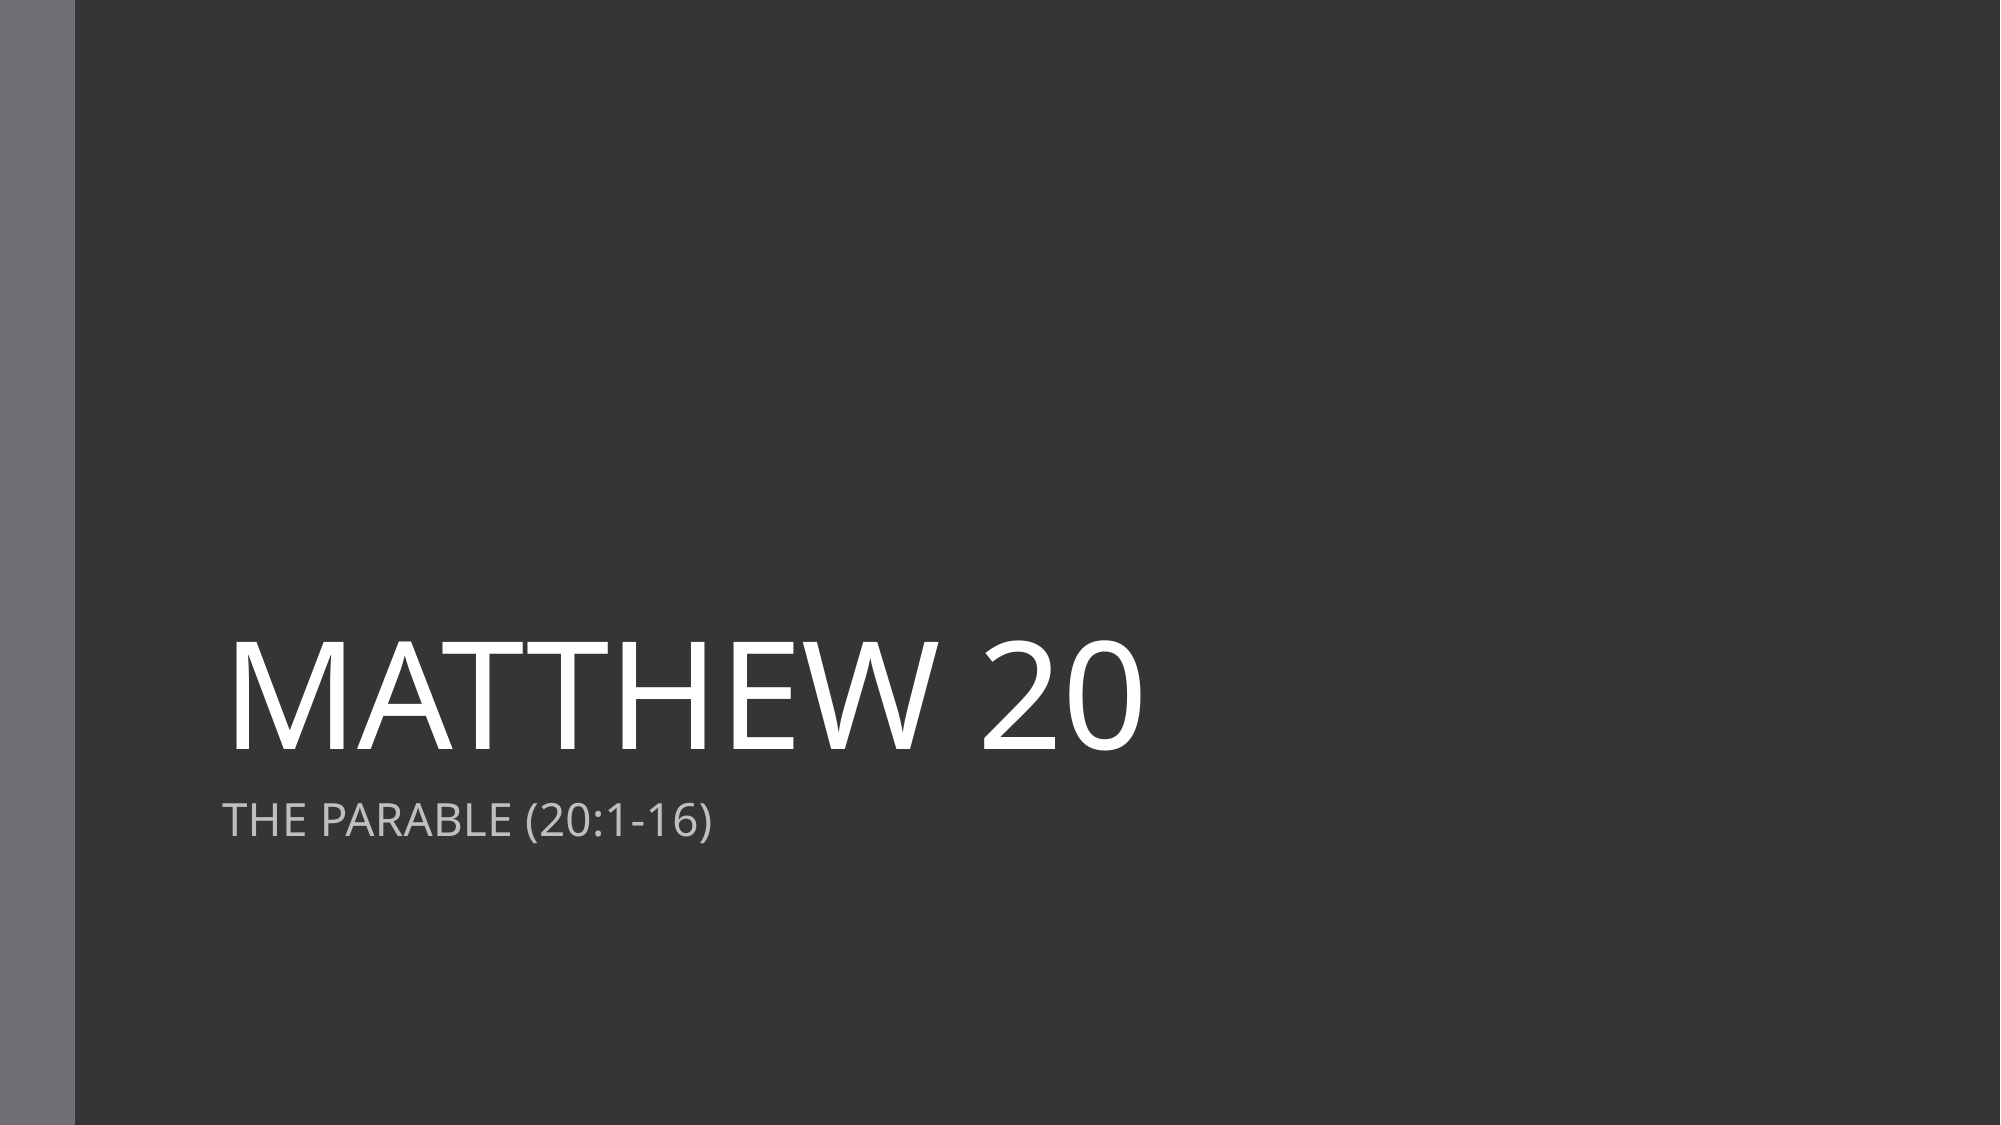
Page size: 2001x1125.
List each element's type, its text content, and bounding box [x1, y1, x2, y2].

title MATTHEW 20 [206, 124, 1752, 787]
subtitle THE PARABLE (20:1-16) [206, 787, 1752, 1066]
